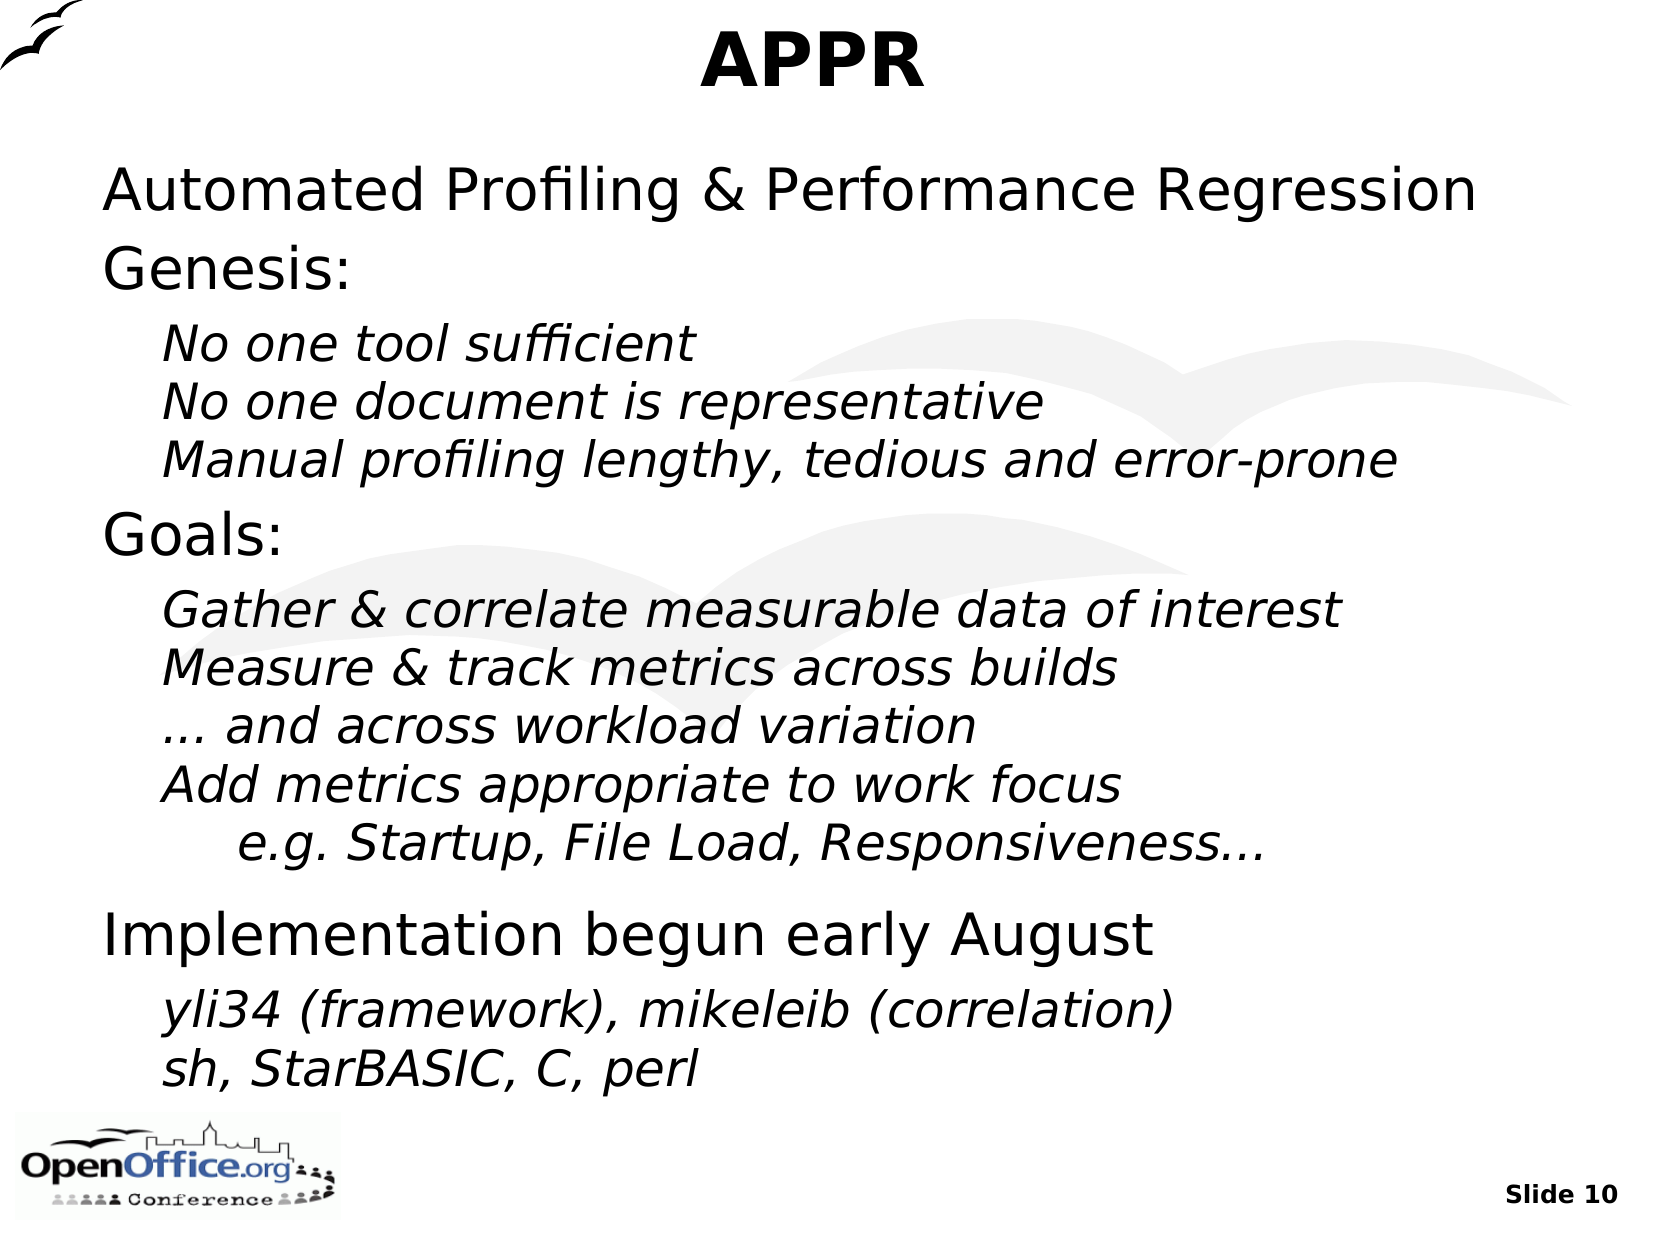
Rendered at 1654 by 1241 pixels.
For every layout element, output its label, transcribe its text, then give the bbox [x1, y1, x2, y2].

list Automated Profiling & Performance Regression Genesis: No one tool sufficient No one document is representative Manual profiling lengthy, tedious and error-prone Goals: Gather & correlate measurable data of interest Measure & track metrics across builds ... and across workload variation Add metrics appropriate to work focus e.g. Startup, File Load, Responsiveness... Implementation begun early August yli34 (framework), mikeleib (correlation) sh, StarBASIC, C, perl [102, 155, 1529, 1098]
picture [15, 1112, 341, 1220]
title APPR [0, 0, 1654, 121]
